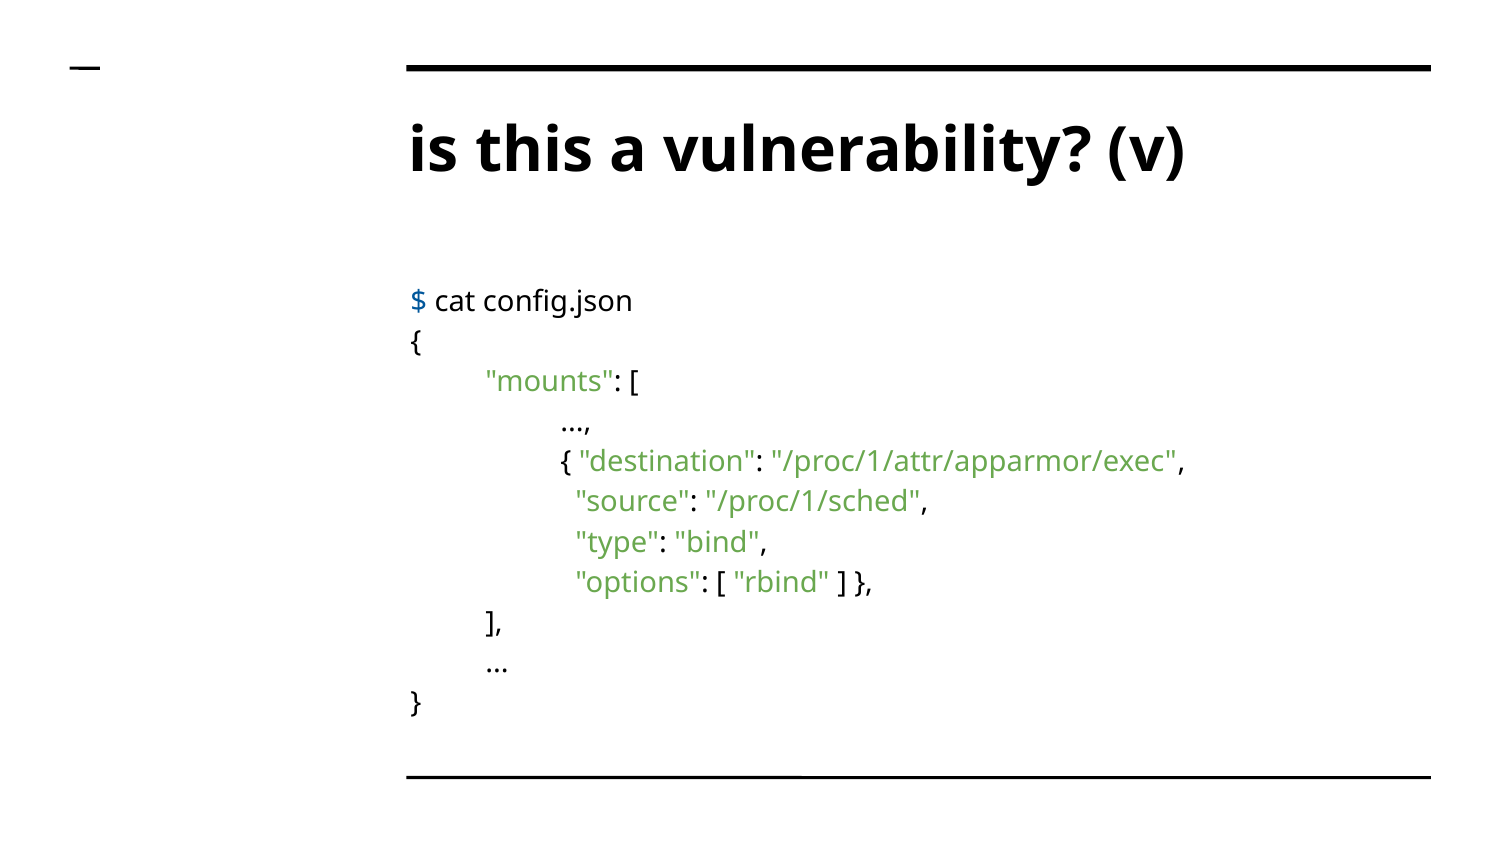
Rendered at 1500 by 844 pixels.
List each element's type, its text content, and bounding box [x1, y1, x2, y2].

list $ cat config.json { "mounts": [ ..., { "destination": "/proc/1/attr/apparmor/exec", "source": "/proc/1/sched", "type": "bind", "options": [ "rbind" ] }, ], ... } [395, 261, 1433, 755]
title is this a vulnerability? (v) [393, 94, 1431, 199]
